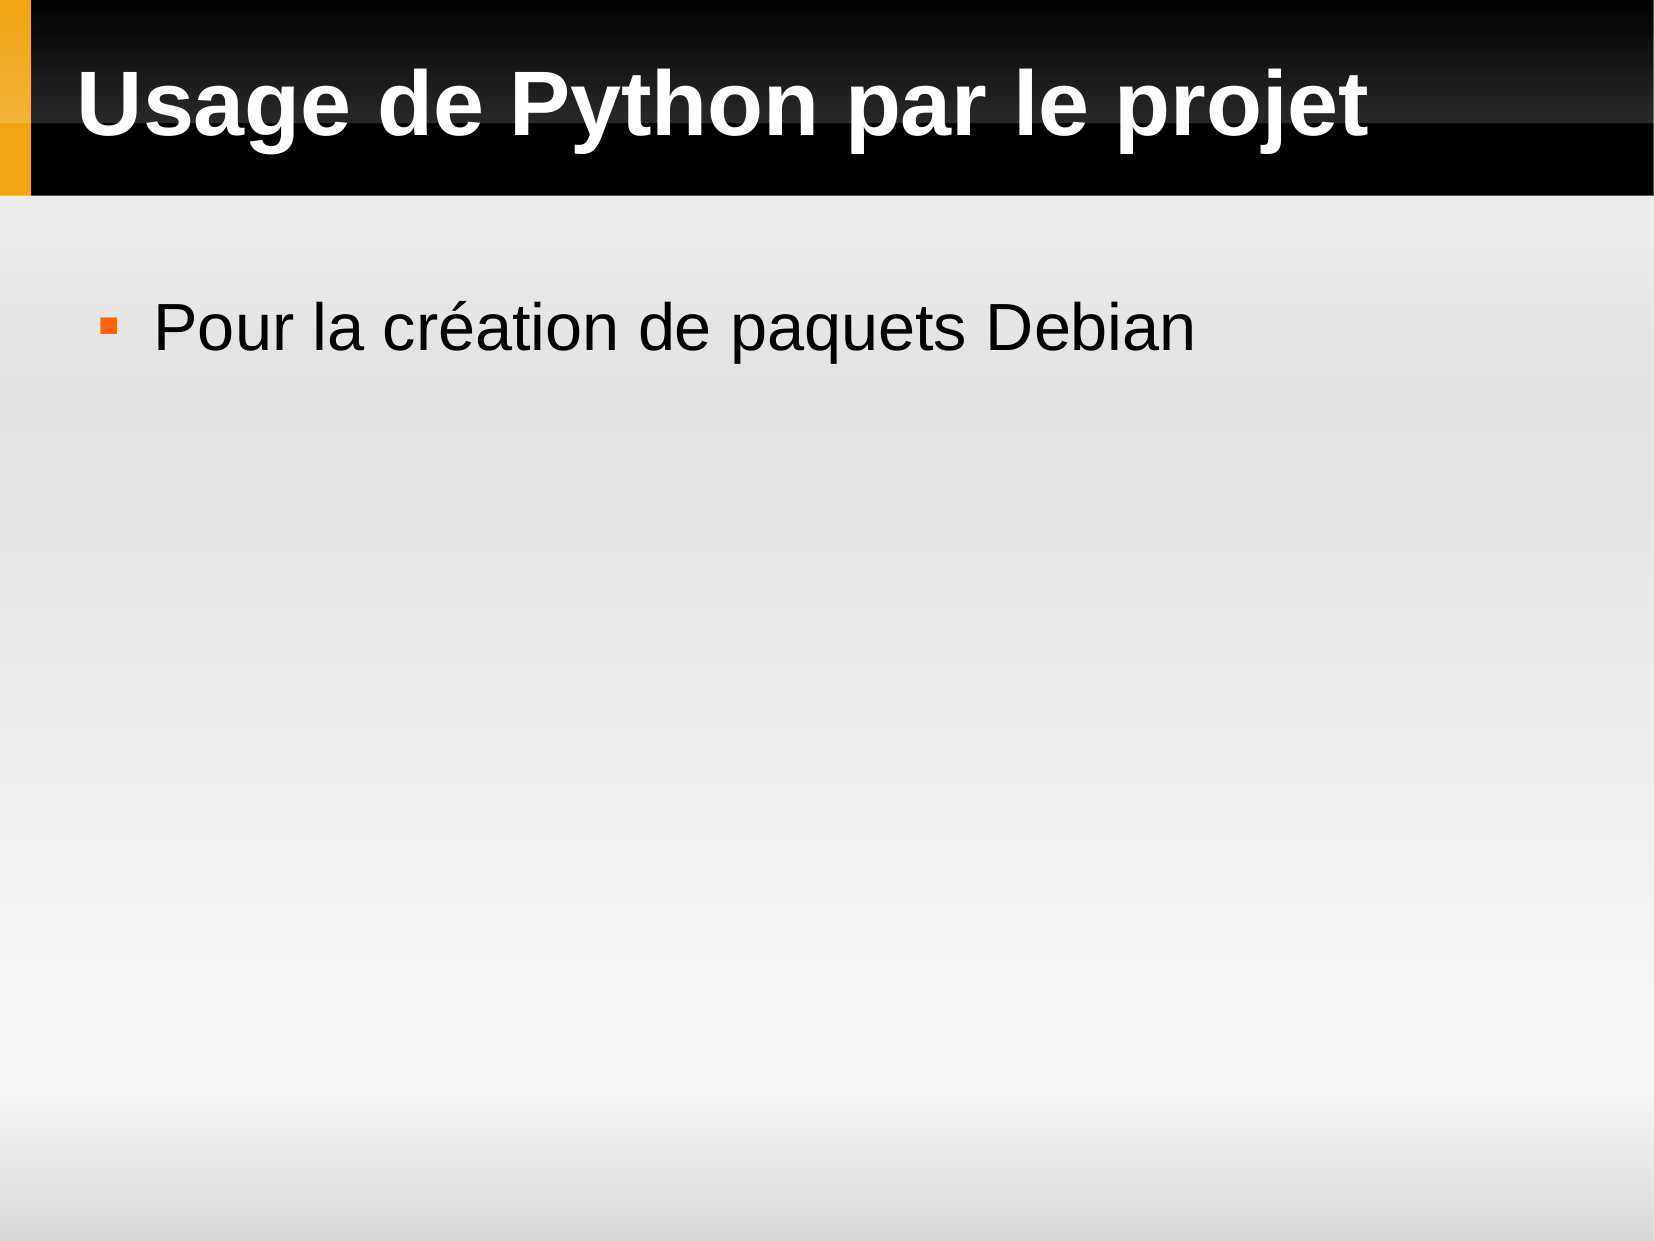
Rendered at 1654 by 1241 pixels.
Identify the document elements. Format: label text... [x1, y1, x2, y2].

title Usage de Python par le projet [76, 0, 1565, 208]
list Pour la création de paquets Debian [82, 290, 1571, 1109]
picture [0, 0, 1654, 1241]
